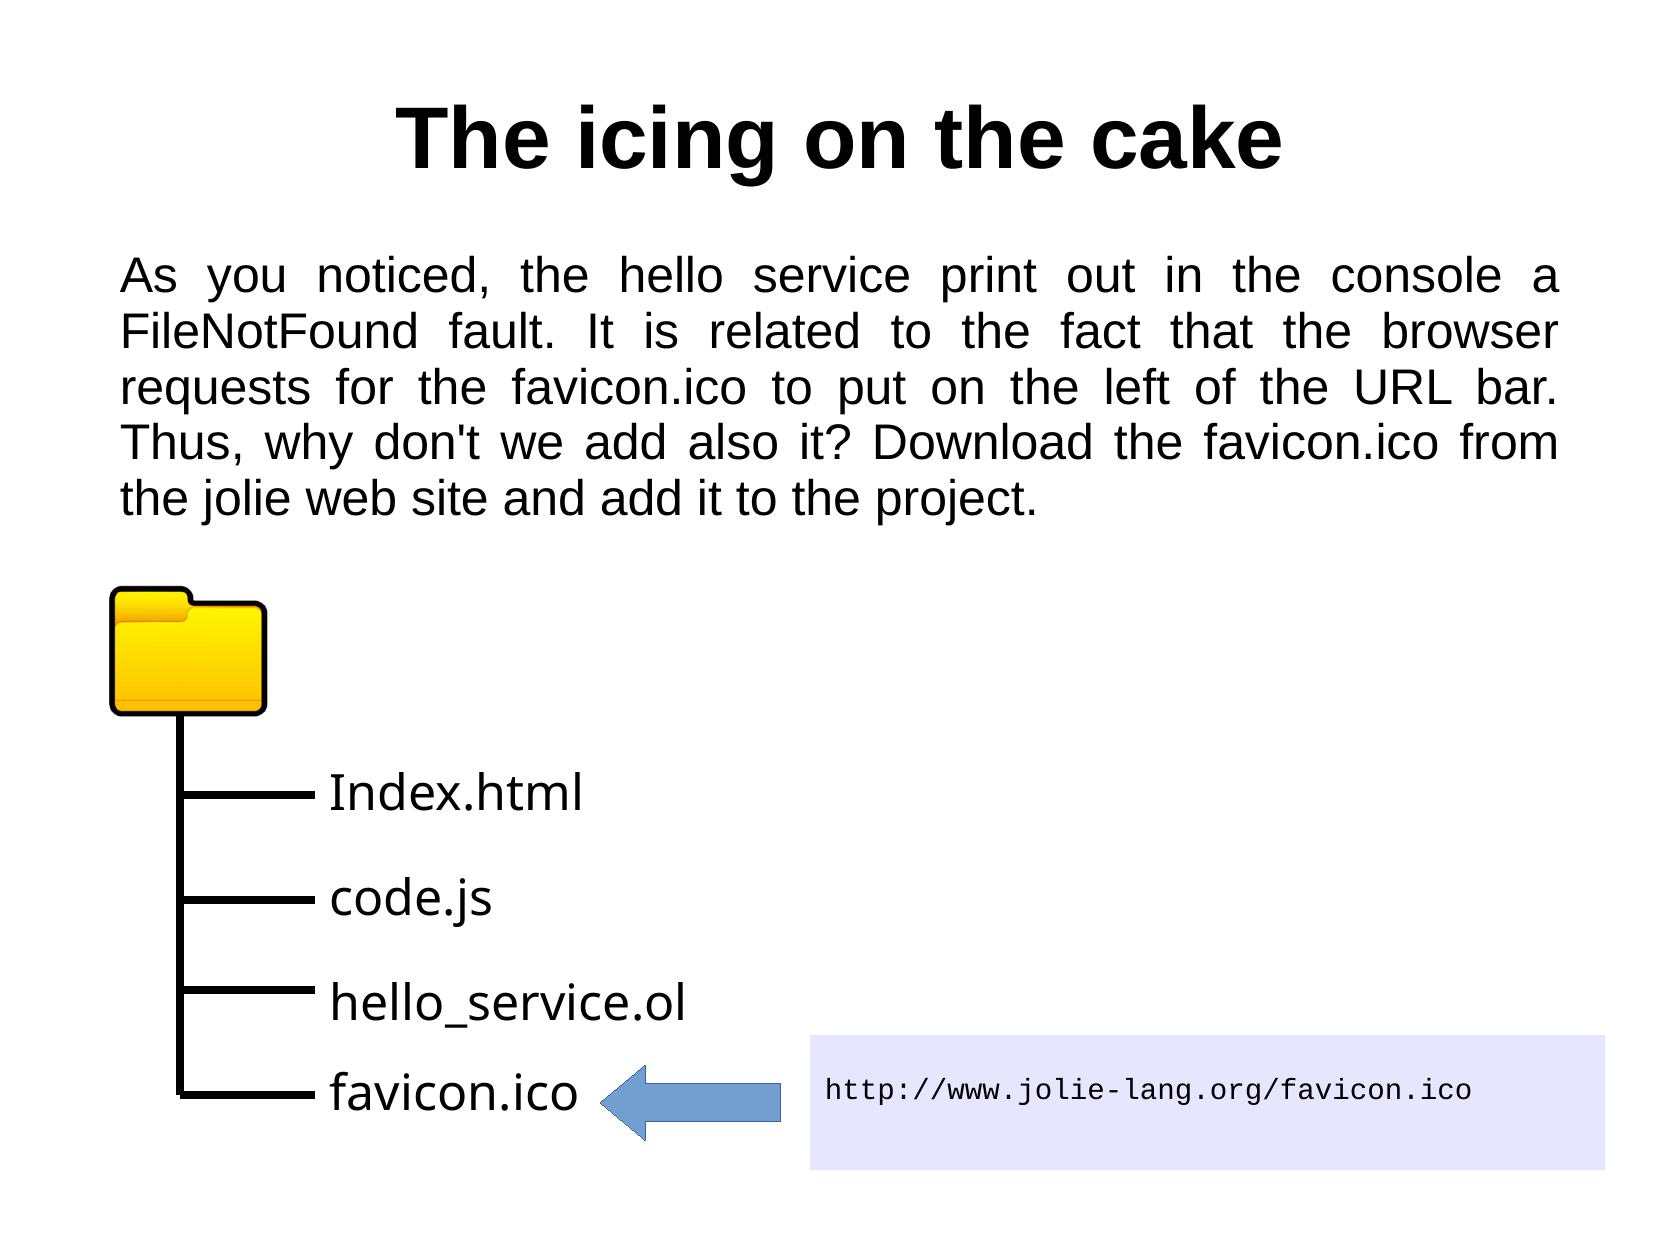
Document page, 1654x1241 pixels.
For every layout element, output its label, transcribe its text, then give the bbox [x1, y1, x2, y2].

picture [105, 569, 271, 736]
text_box As you noticed, the hello service print out in the console a FileNotFound fault. It is related to the fact that the browser requests for the favicon.ico to put on the left of the URL bar. Thus, why don't we add also it? Download the favicon.ico from the jolie web site and add it to the project. [105, 240, 1576, 537]
text_box code.js [315, 855, 706, 931]
text_box http://www.jolie-lang.org/favicon.ico [810, 1035, 1606, 1171]
text_box The icing on the cake [380, 82, 1301, 196]
text_box hello_service.ol [315, 960, 841, 1036]
text_box [600, 1065, 781, 1141]
text_box Index.html [315, 750, 706, 826]
text_box favicon.ico [315, 1050, 841, 1126]
